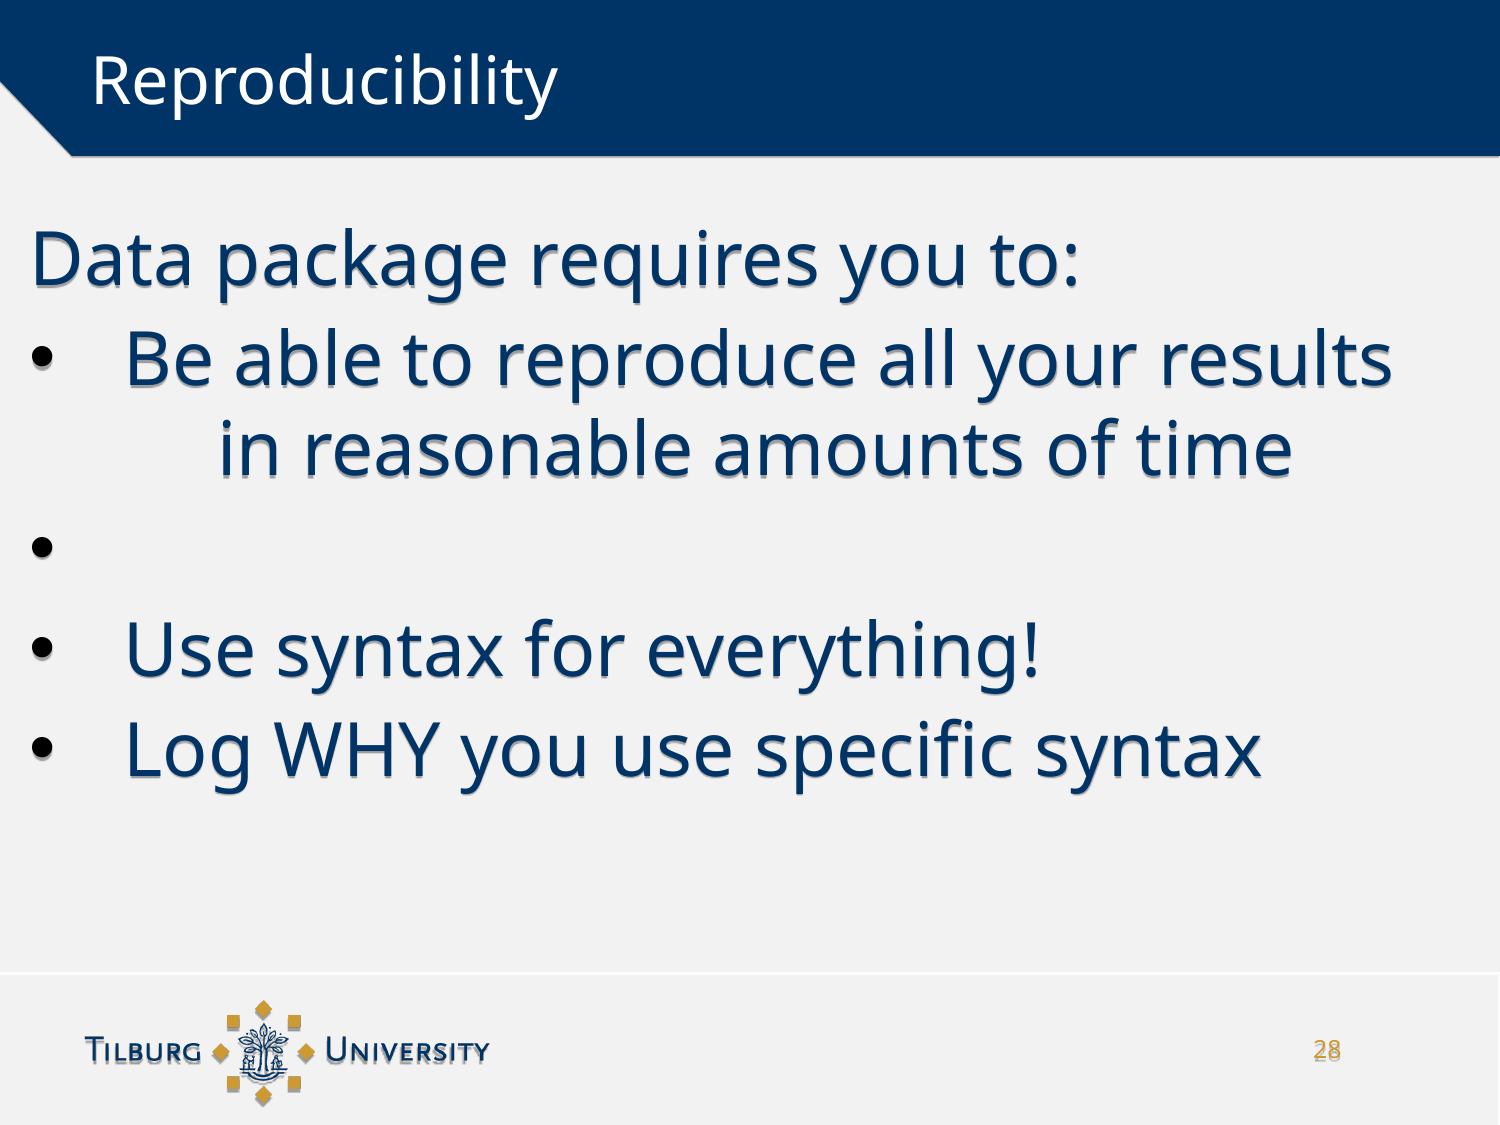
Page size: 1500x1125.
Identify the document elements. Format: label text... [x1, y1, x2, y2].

text_box Data package requires you to: Be able to reproduce all your results in reasonable amounts of time Use syntax for everything! Log WHY you use specific syntax [14, 202, 1450, 971]
title Reproducibility [75, 0, 1426, 156]
text_box [1298, 1026, 1426, 1087]
